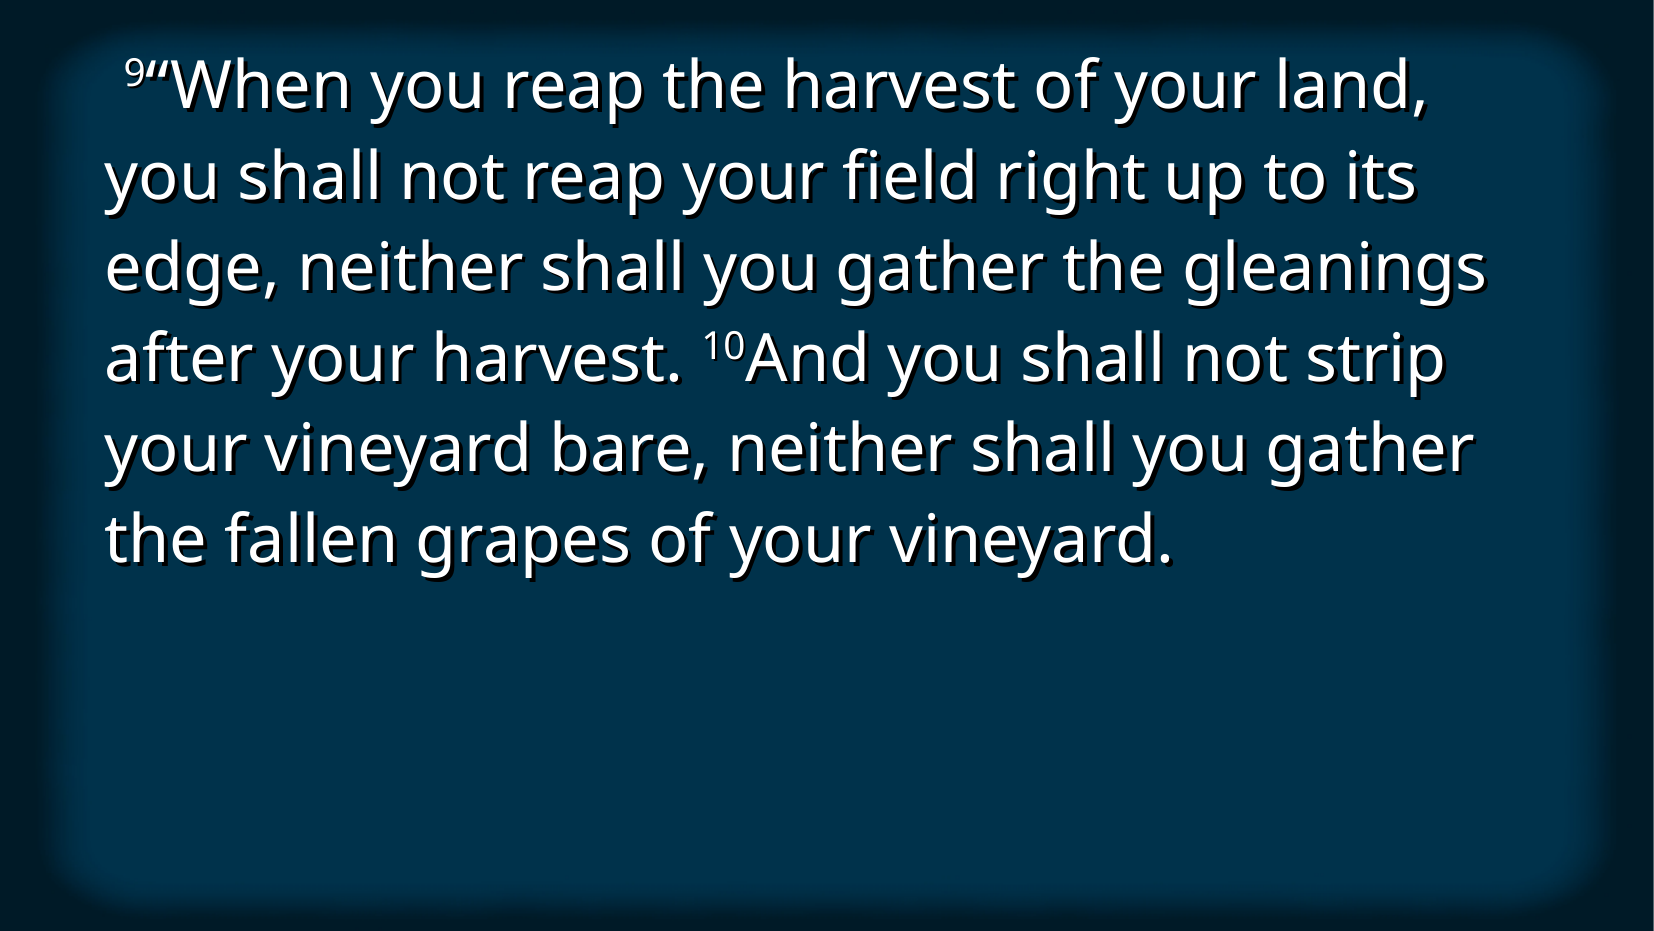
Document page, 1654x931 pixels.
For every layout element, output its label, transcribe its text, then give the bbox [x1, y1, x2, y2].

picture [0, 0, 1654, 931]
text_box 9“When you reap the harvest of your land, you shall not reap your field right up to its edge, neither shall you gather the gleanings after your harvest. 10And you shall not strip your vineyard bare, neither shall you gather the fallen grapes of your vineyard. [90, 30, 1576, 578]
